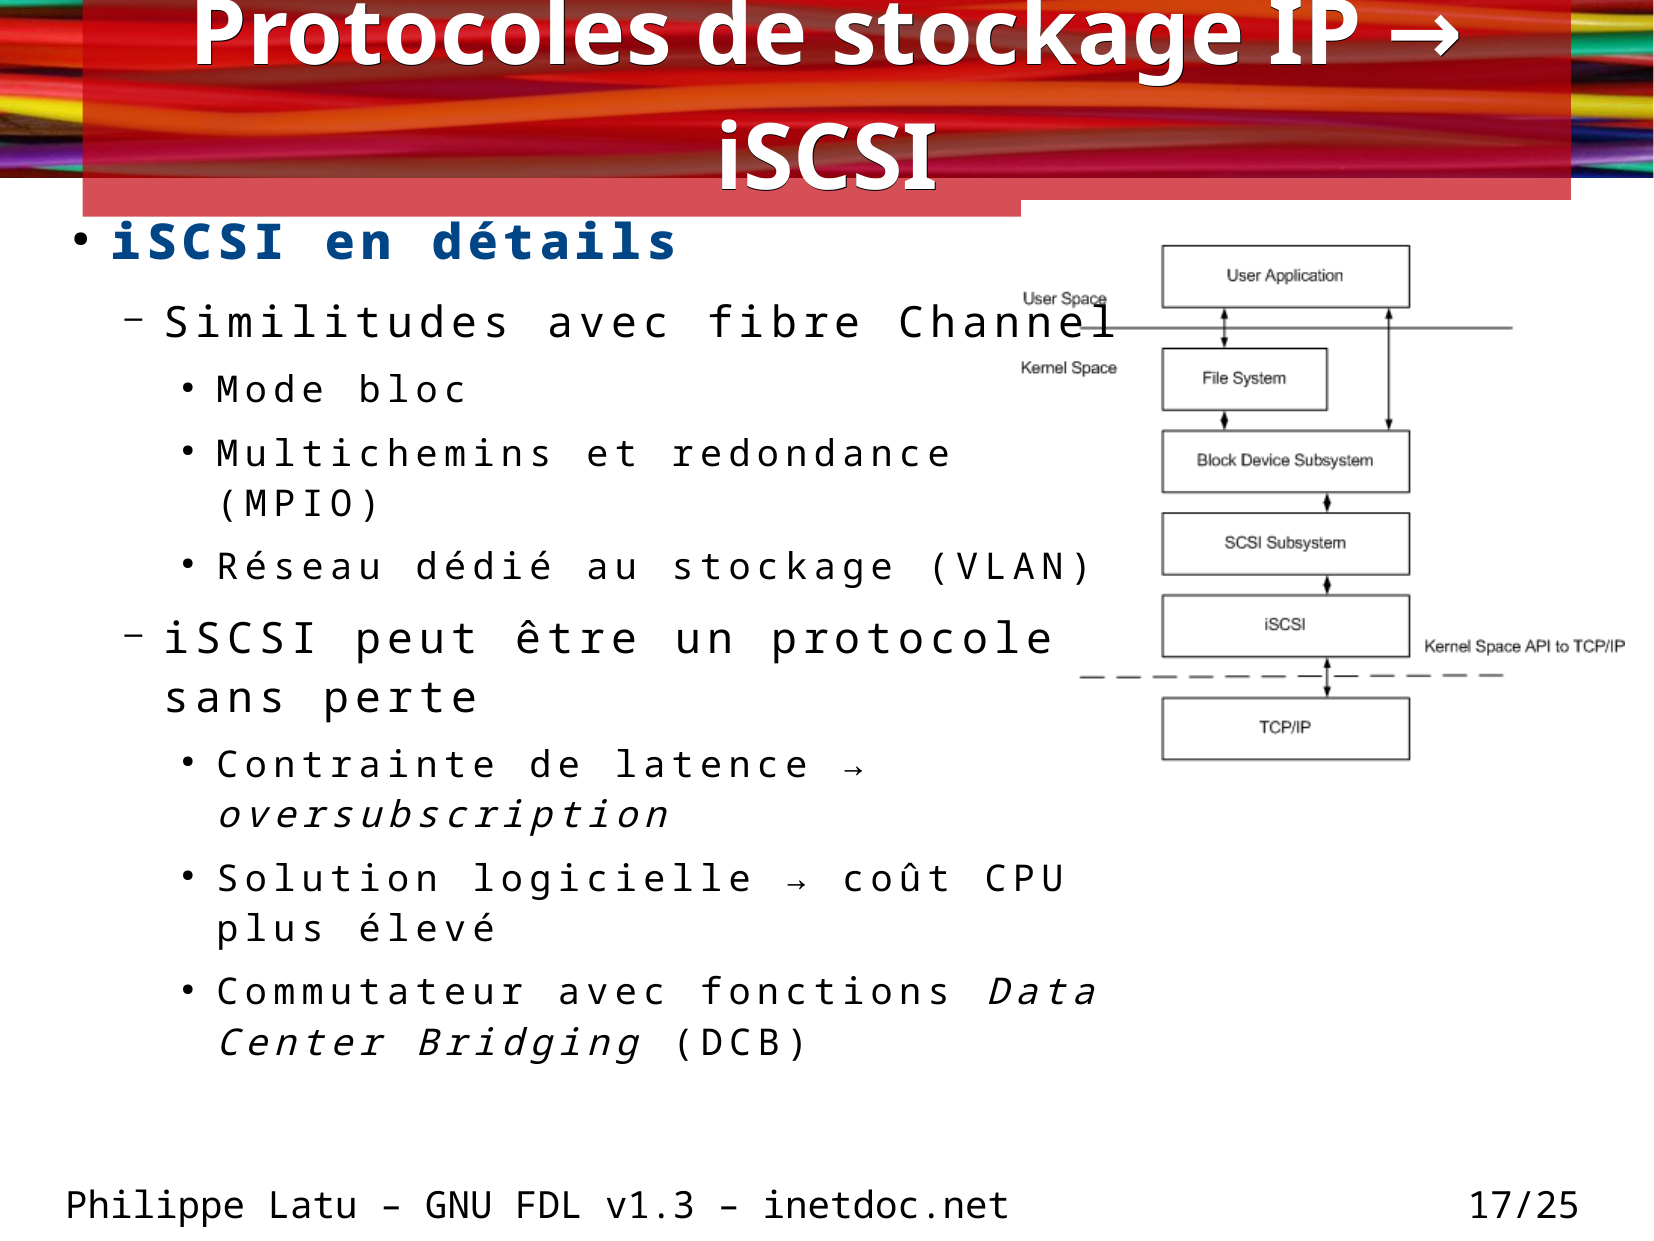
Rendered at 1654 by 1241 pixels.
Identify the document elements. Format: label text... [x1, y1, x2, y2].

title Protocoles de stockage IP → iSCSI [82, 11, 1571, 172]
list iSCSI en détails Similitudes avec fibre Channel Mode bloc Multichemins et redondance (MPIO) Réseau dédié au stockage (VLAN) iSCSI peut être un protocole sans perte Contrainte de latence → oversubscription Solution logicielle → coût CPU plus élevé Commutateur avec fonctions Data Center Bridging (DCB) [59, 206, 1123, 1099]
picture [1571, 0, 1654, 178]
picture [1021, 200, 1625, 804]
picture [0, 0, 82, 178]
text_box Philippe Latu – GNU FDL v1.3 – inetdoc.net <numéro>/25 [59, 1133, 1595, 1237]
